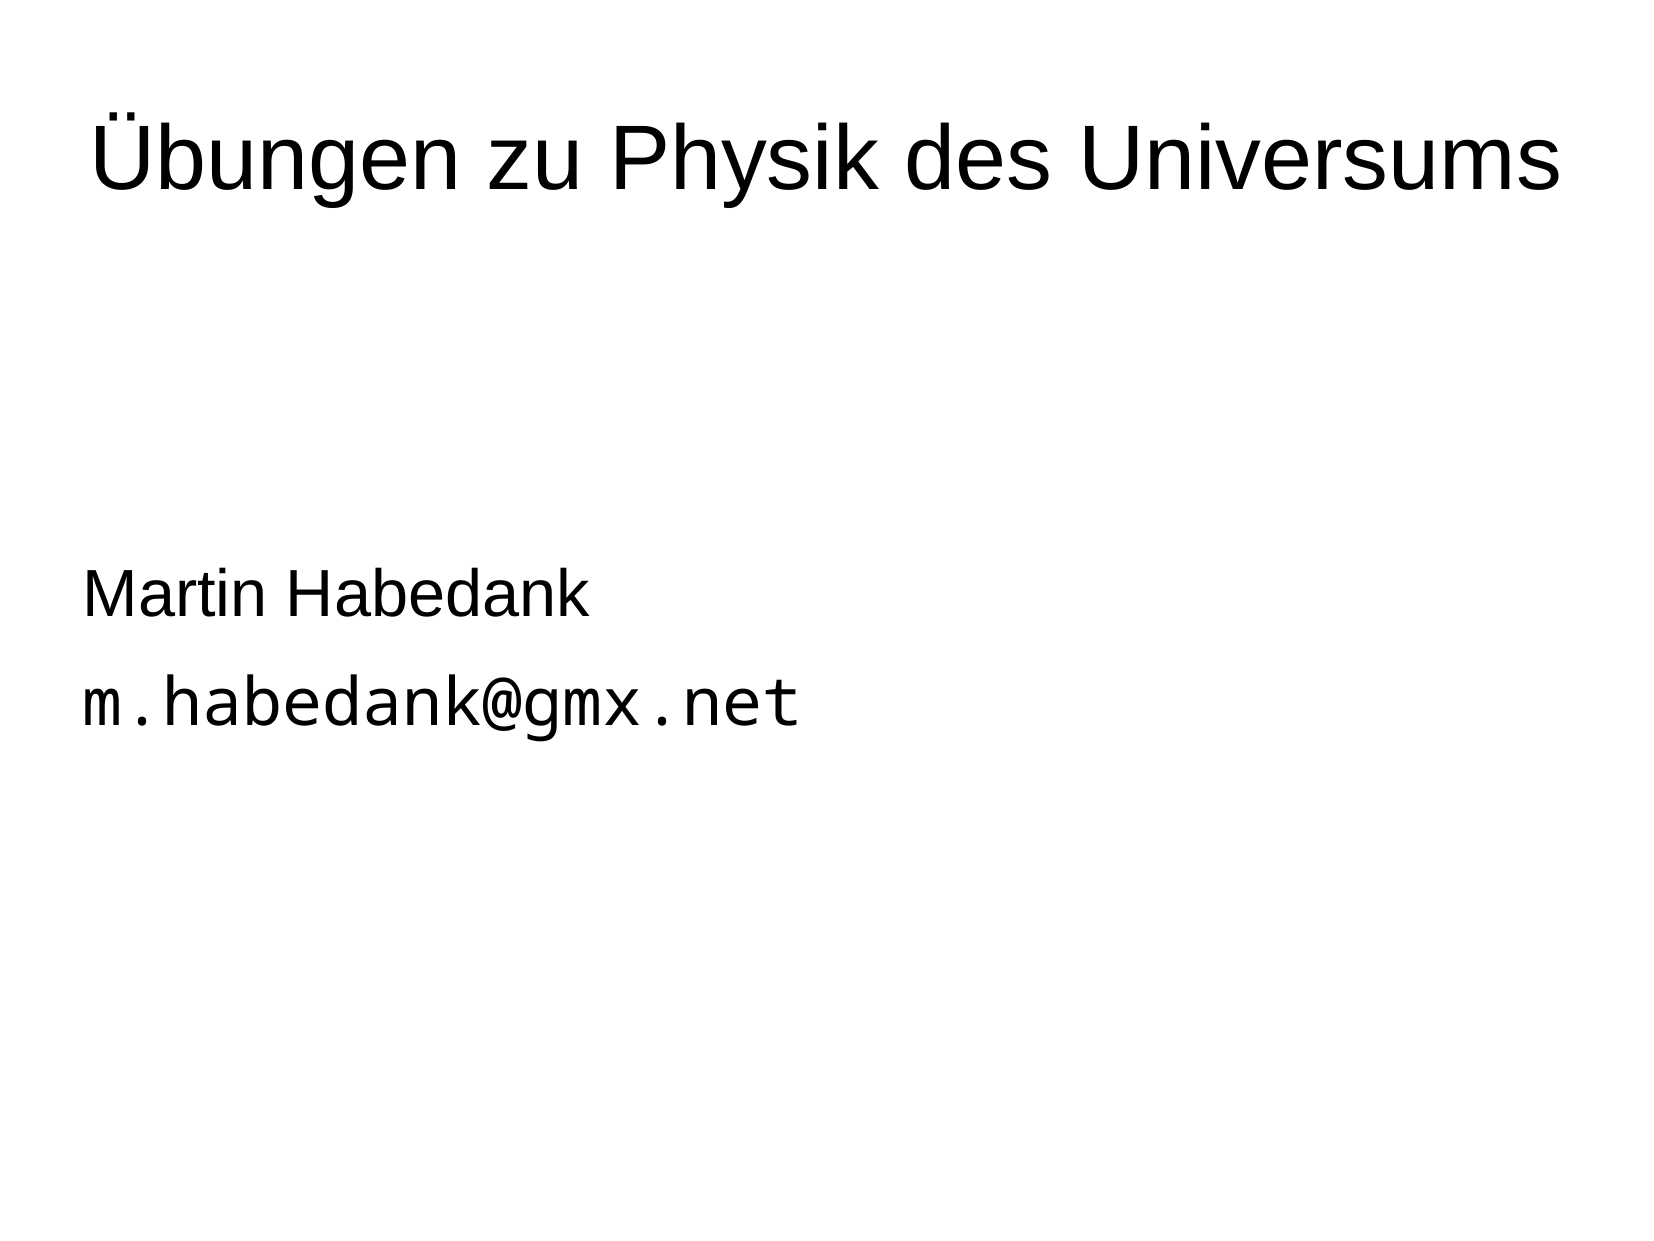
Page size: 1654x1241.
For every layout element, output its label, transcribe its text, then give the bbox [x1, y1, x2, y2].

subtitle Martin Habedank m.habedank@gmx.net [82, 290, 1571, 1010]
title Übungen zu Physik des Universums [82, 49, 1571, 257]
